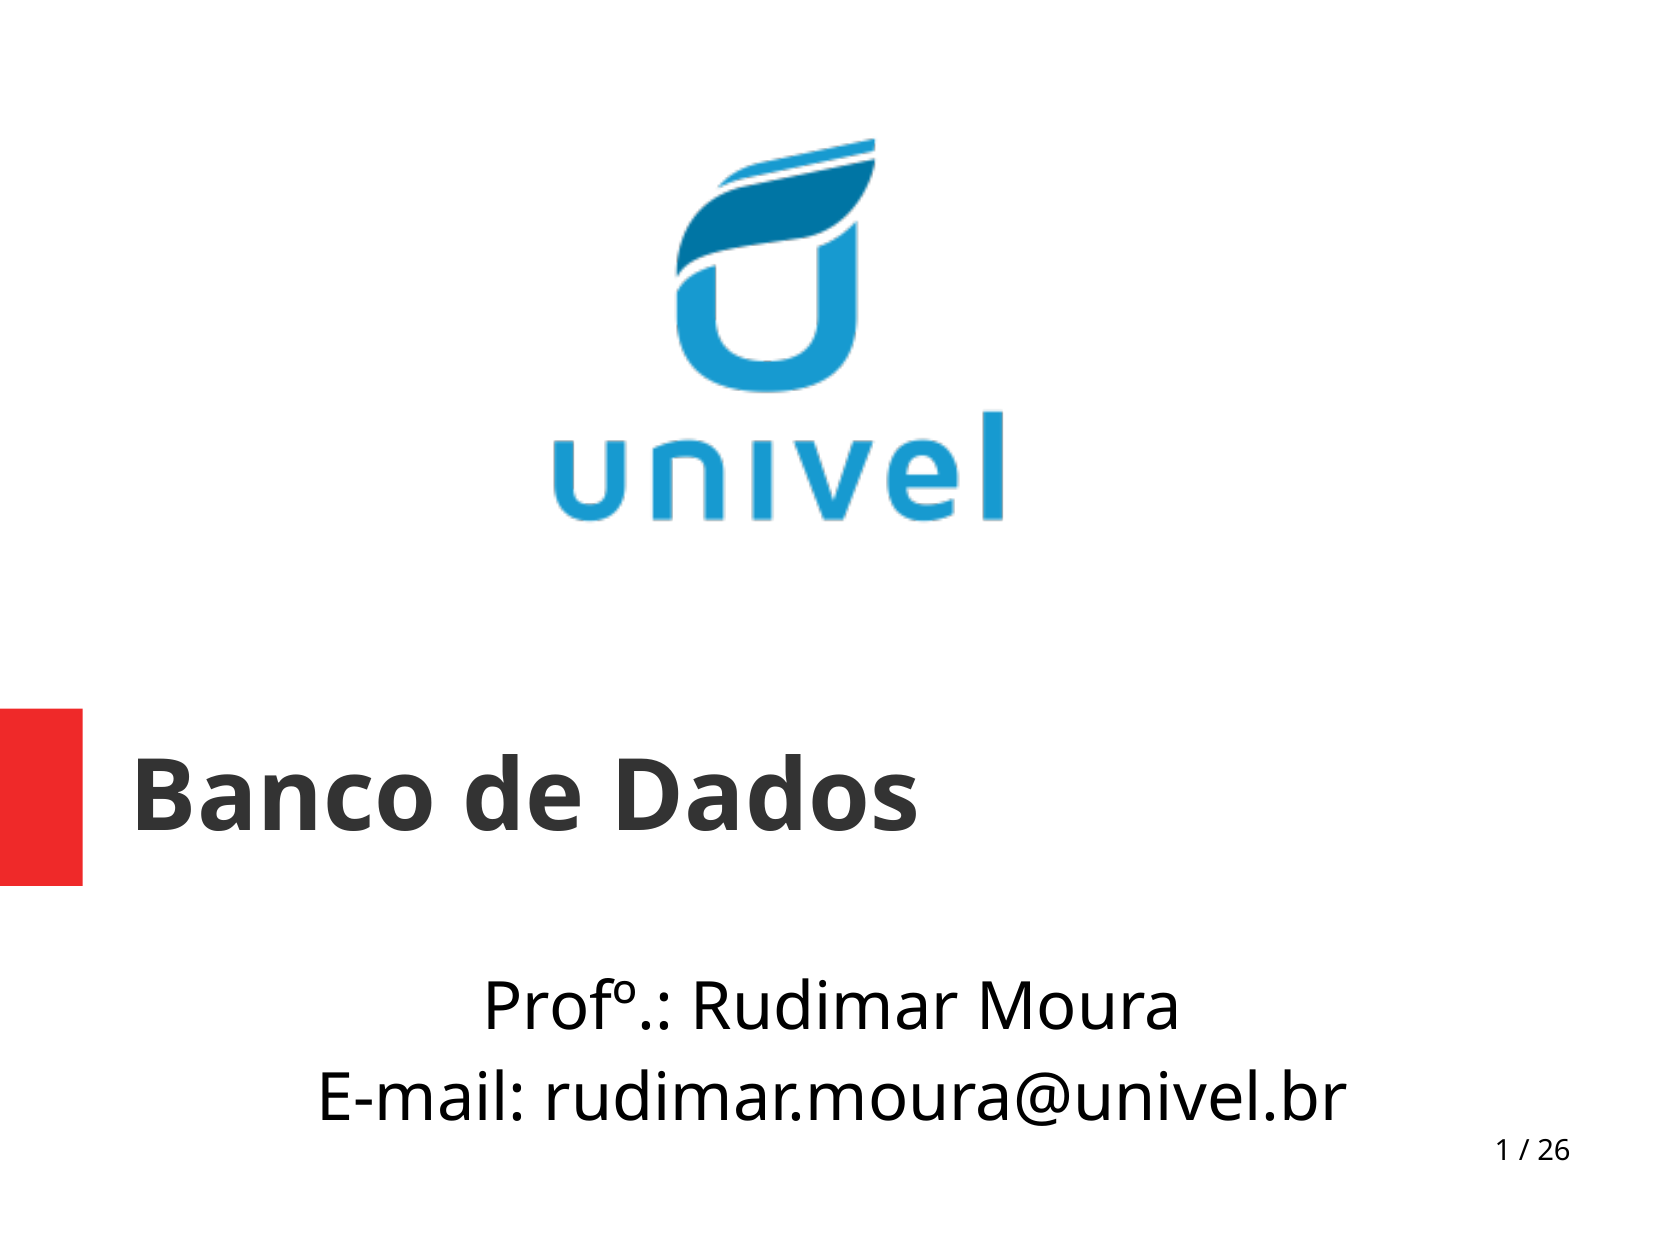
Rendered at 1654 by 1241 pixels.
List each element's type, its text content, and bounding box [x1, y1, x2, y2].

subtitle Profº.: Rudimar Moura E-mail: rudimar.moura@univel.br [129, 958, 1536, 1140]
picture [538, 89, 1020, 572]
title Banco de Dados [129, 655, 1536, 928]
